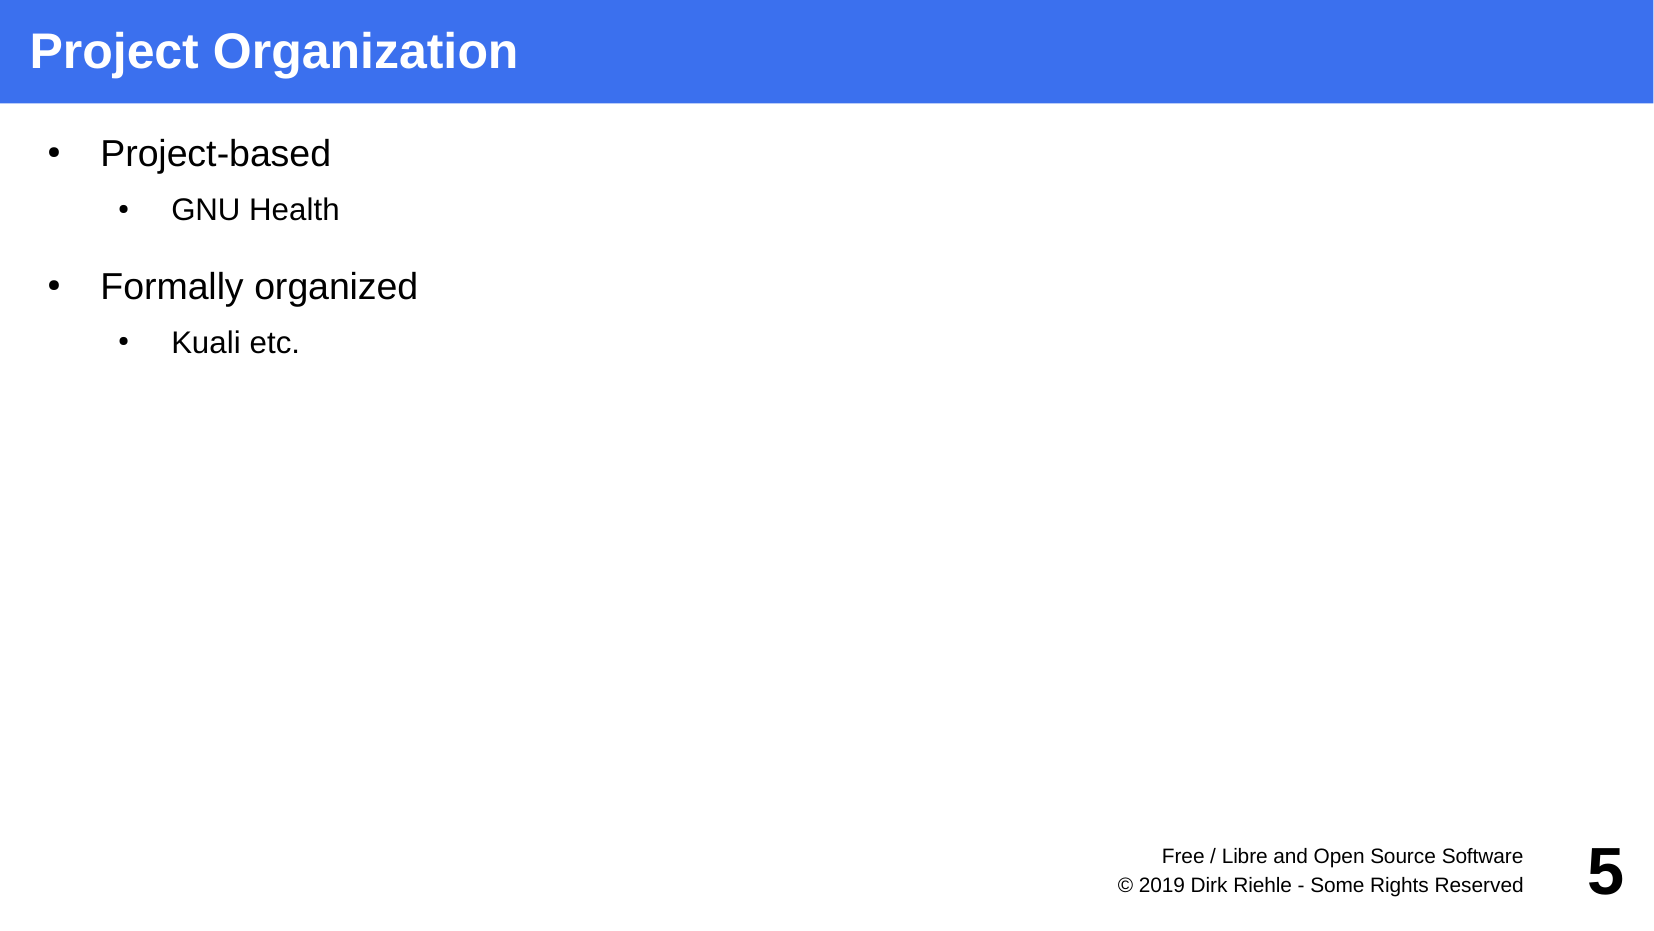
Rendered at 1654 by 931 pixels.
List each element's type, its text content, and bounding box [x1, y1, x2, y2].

title Project Organization [0, 0, 1654, 104]
list Project-based GNU Health Formally organized Kuali etc. [29, 132, 1625, 813]
